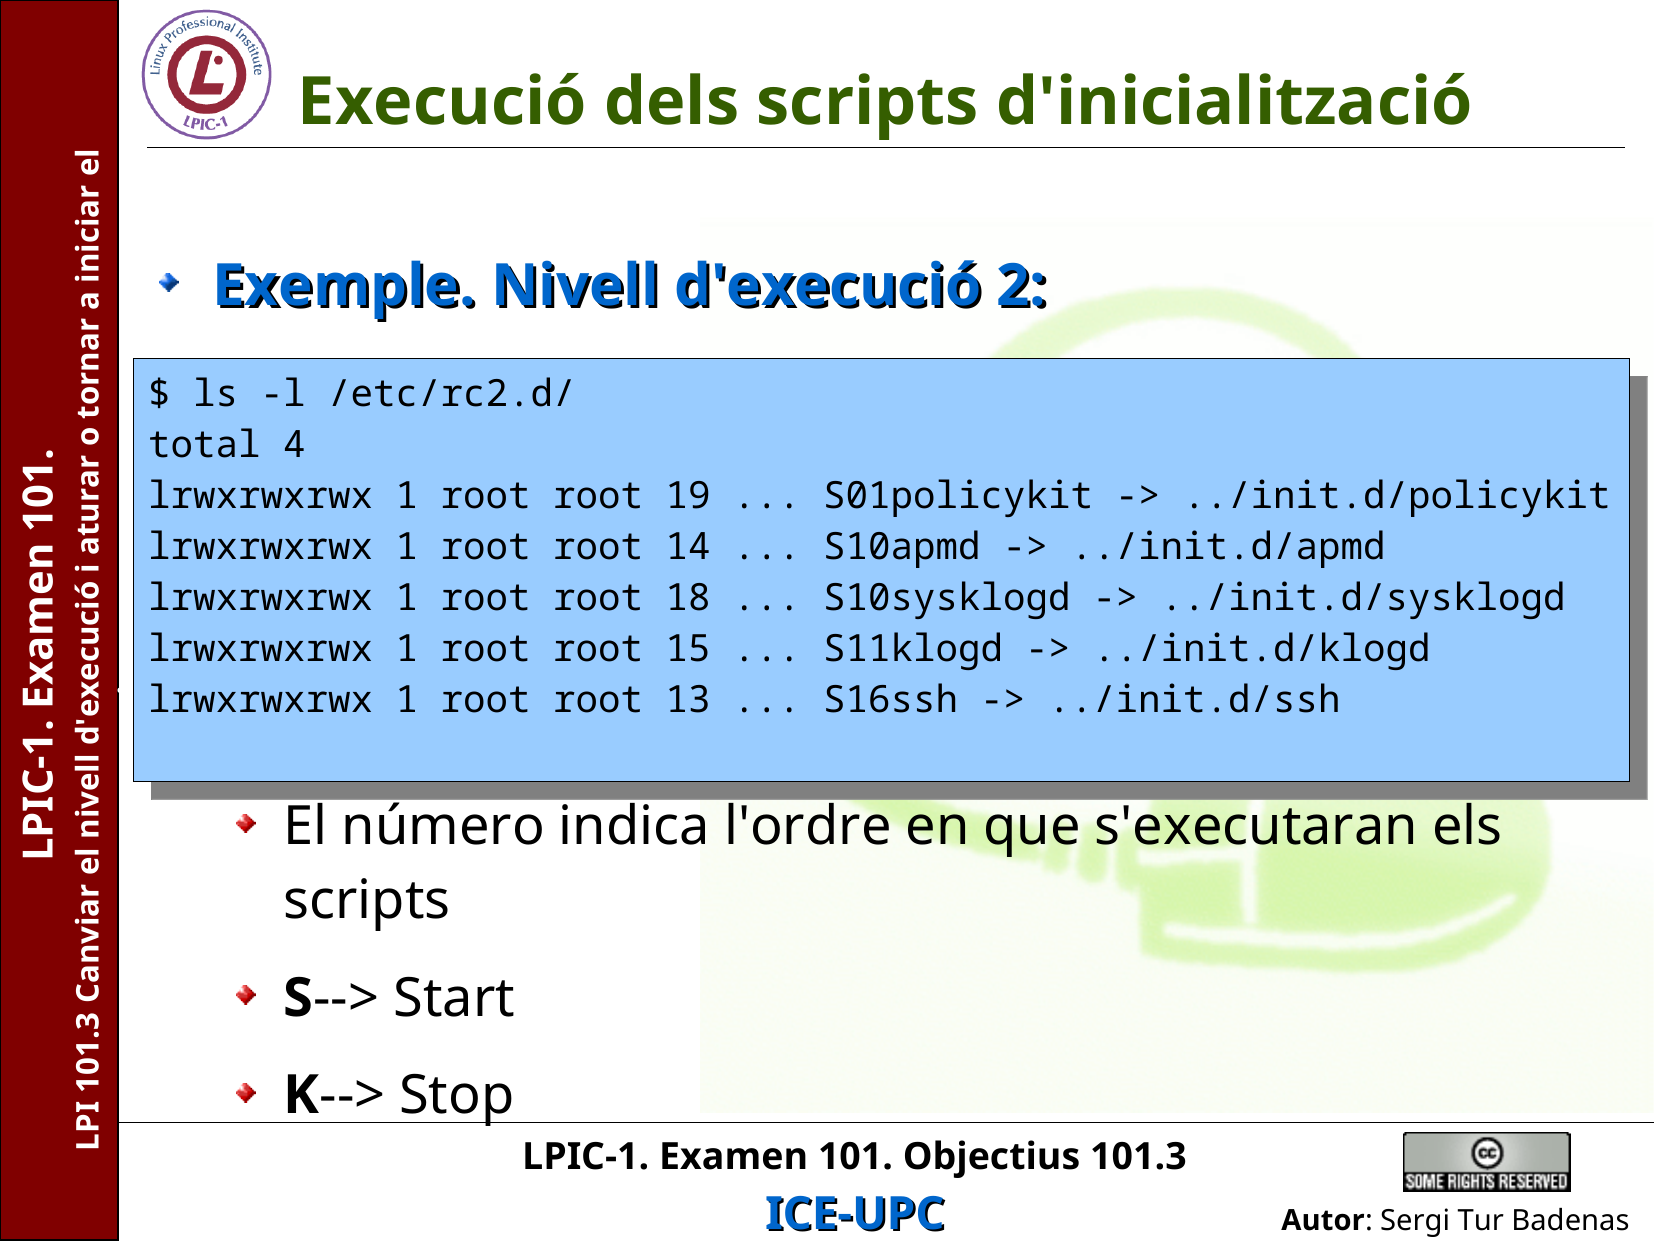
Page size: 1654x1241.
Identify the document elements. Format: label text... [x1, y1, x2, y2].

picture [135, 5, 277, 142]
picture [1403, 1132, 1571, 1192]
list Exemple. Nivell d'execució 2: El número indica l'ordre en que s'executaran els scripts S--> Start K--> Stop [141, 782, 1630, 1078]
list Exemple. Nivell d'execució 2: El número indica l'ordre en que s'executaran els scripts S--> Start K--> Stop [141, 242, 1630, 358]
text_box $ ls -l /etc/rc2.d/ total 4 lrwxrwxrwx 1 root root 19 ... S01policykit -> ../init.d/policykit lrwxrwxrwx 1 root root 14 ... S10apmd -> ../init.d/apmd lrwxrwxrwx 1 root root 18 ... S10sysklogd -> ../init.d/sysklogd lrwxrwxrwx 1 root root 15 ... S11klogd -> ../init.d/klogd lrwxrwxrwx 1 root root 13 ... S16ssh -> ../init.d/ssh [133, 358, 1630, 674]
picture [700, 217, 1654, 1113]
title Execució dels scripts d'inicialització [141, 55, 1630, 142]
picture [236, 1083, 256, 1103]
